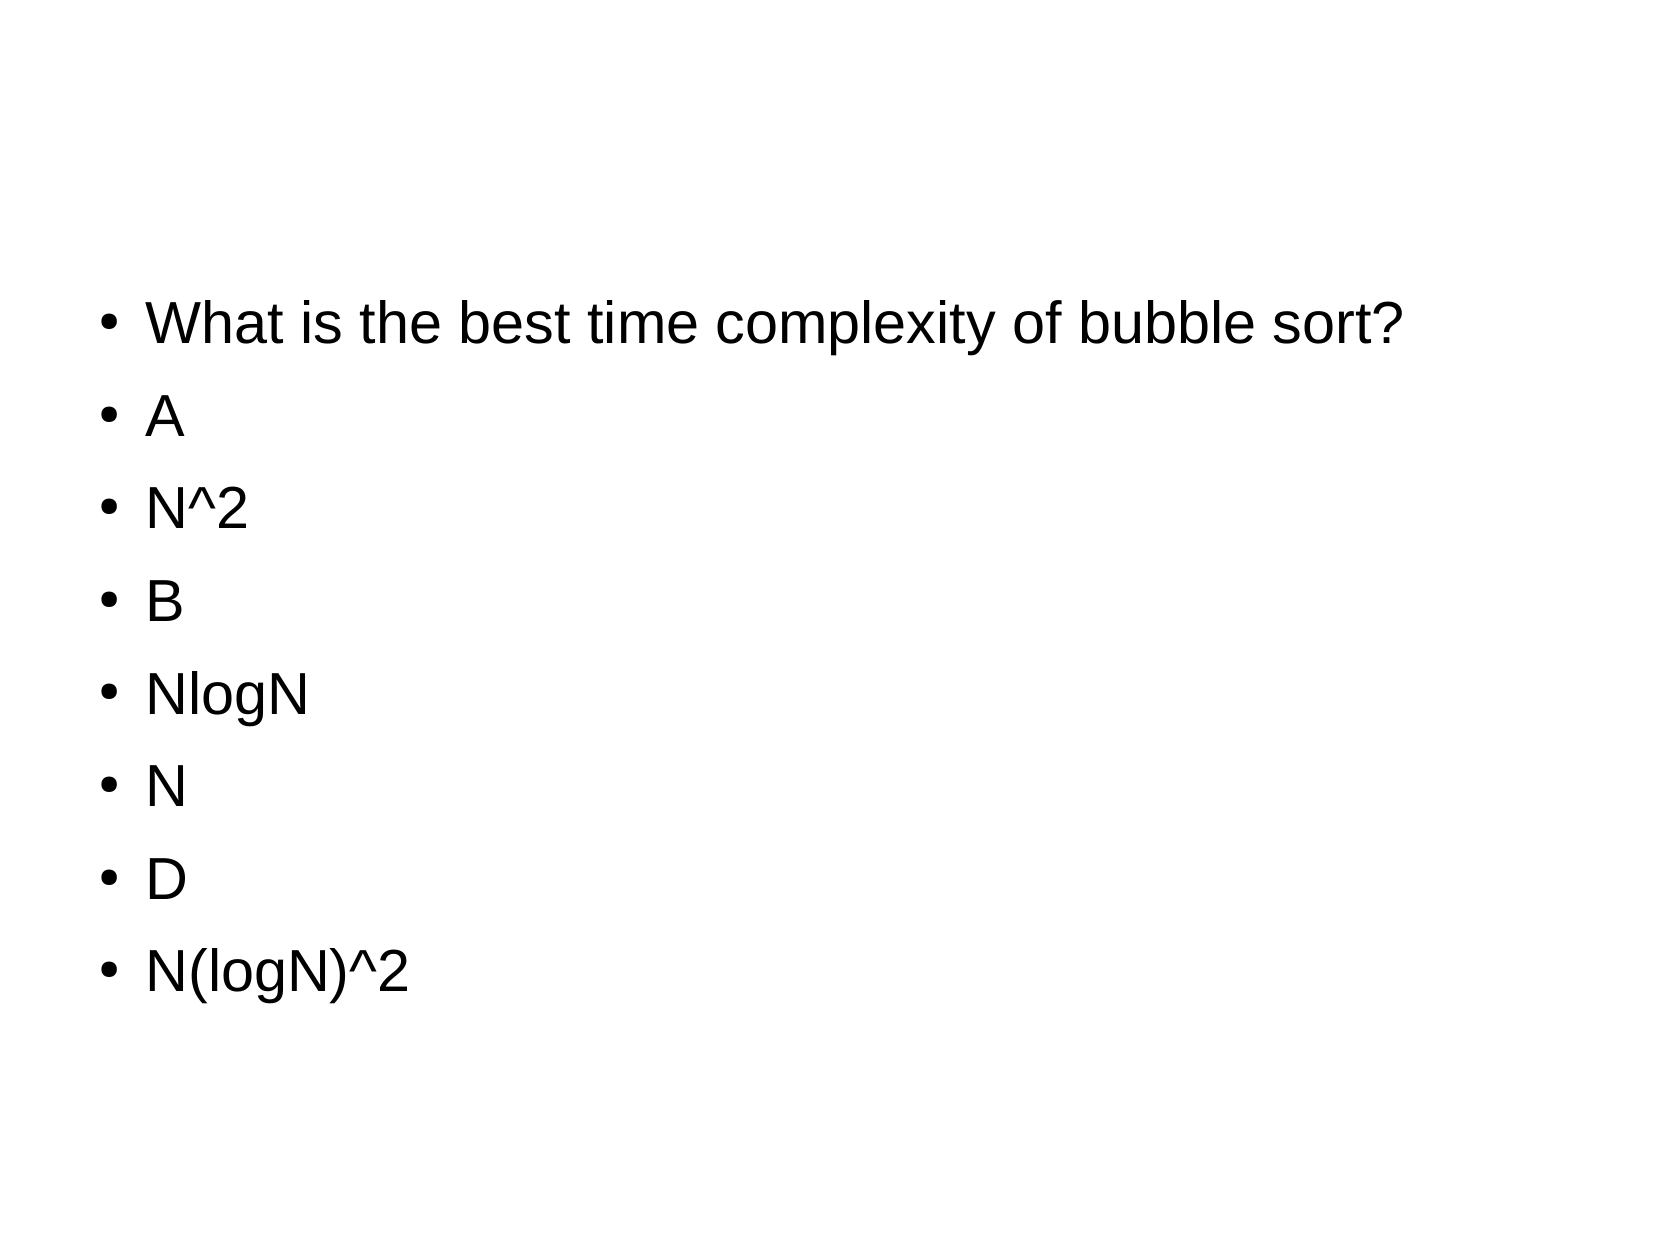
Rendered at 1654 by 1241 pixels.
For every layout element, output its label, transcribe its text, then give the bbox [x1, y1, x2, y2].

list What is the best time complexity of bubble sort? A N^2 B NlogN N D N(logN)^2 [82, 290, 1571, 1010]
